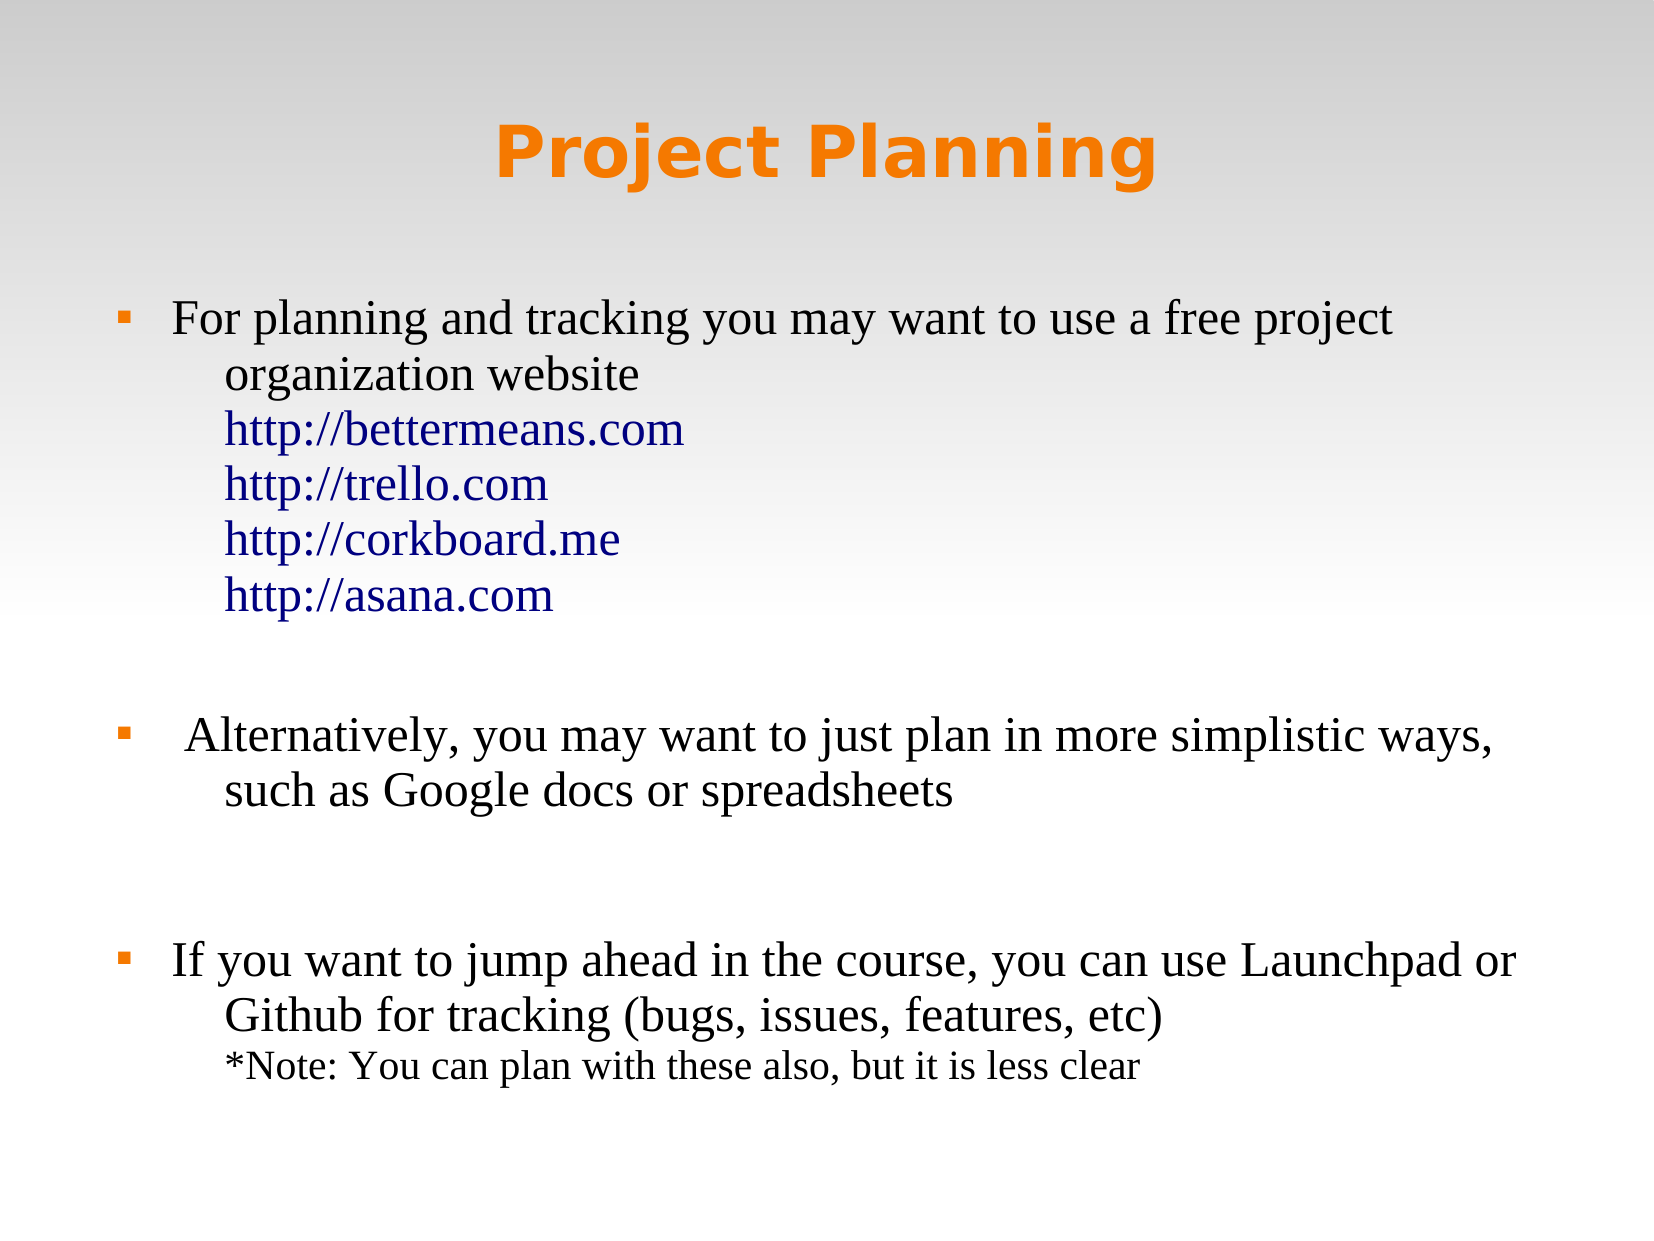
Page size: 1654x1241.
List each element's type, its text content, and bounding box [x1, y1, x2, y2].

title Project Planning [82, 49, 1571, 257]
list For planning and tracking you may want to use a free project organization website http://bettermeans.com http://trello.com http://corkboard.me http://asana.com Alternatively, you may want to just plan in more simplistic ways, such as Google docs or spreadsheets If you want to jump ahead in the course, you can use Launchpad or Github for tracking (bugs, issues, features, etc) *Note: You can plan with these also, but it is less clear [82, 290, 1571, 1156]
